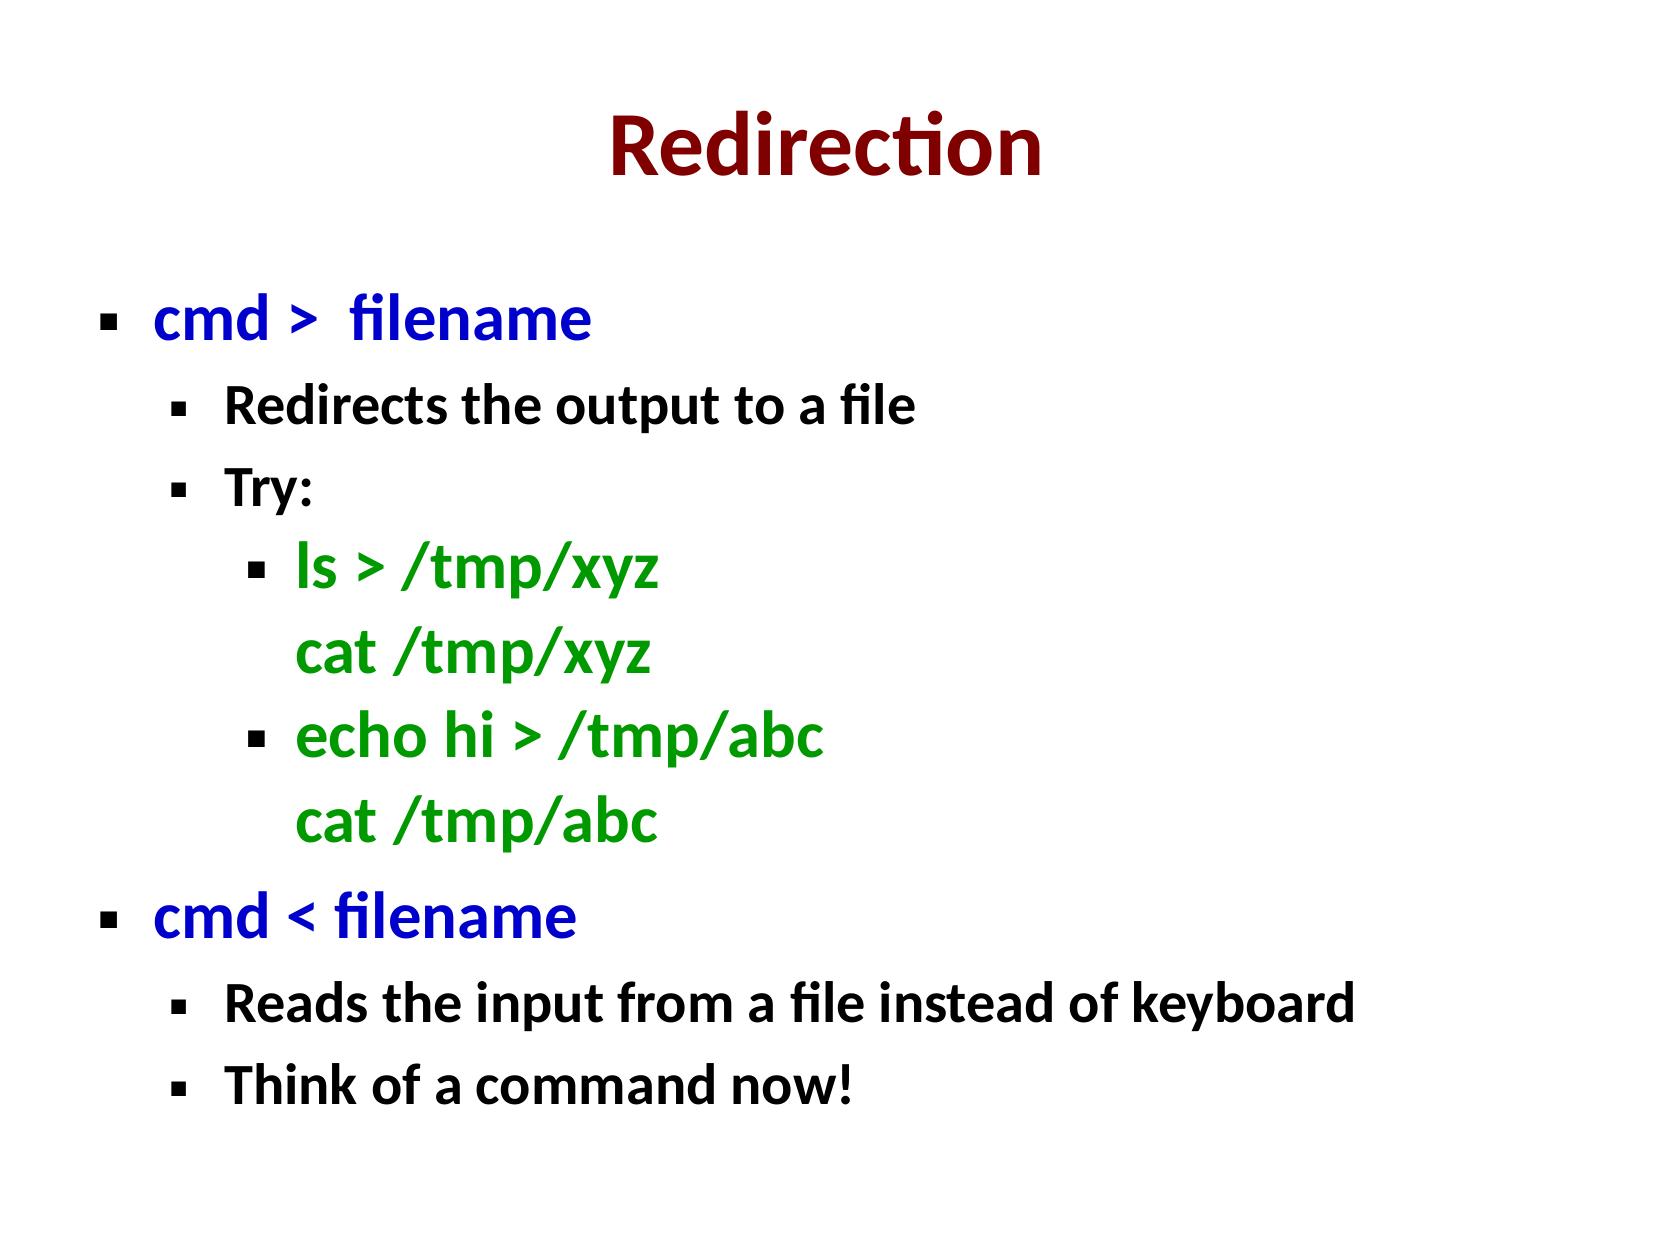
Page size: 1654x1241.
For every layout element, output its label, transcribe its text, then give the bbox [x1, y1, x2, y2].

list cmd > filename Redirects the output to a file Try: ls > /tmp/xyz cat /tmp/xyz echo hi > /tmp/abc cat /tmp/abc cmd < filename Reads the input from a file instead of keyboard Think of a command now! [82, 290, 1607, 1170]
title Redirection [82, 49, 1571, 257]
